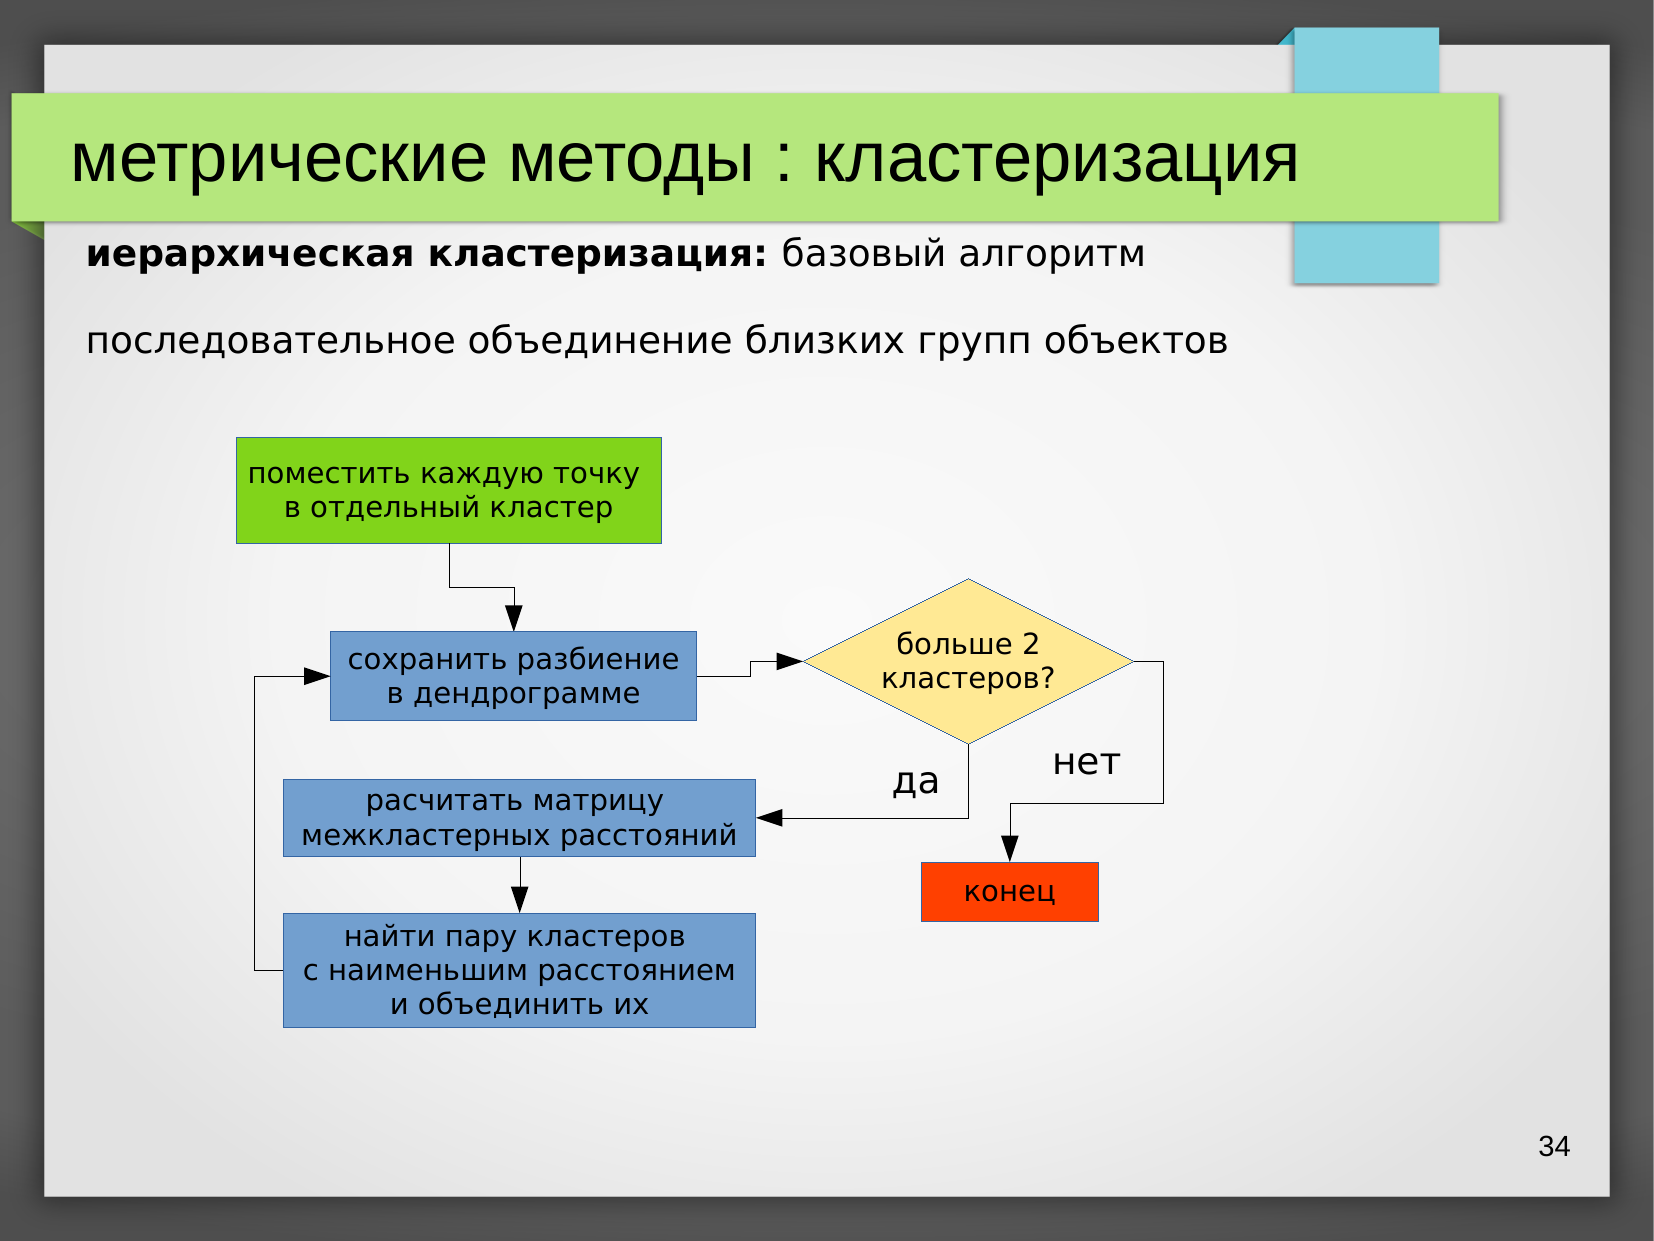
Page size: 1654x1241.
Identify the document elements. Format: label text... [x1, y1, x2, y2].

text_box конец [921, 862, 1099, 922]
text_box сохранить разбиение в дендрограмме [330, 631, 697, 721]
text_box больше 2 кластеров? [803, 578, 1134, 744]
text_box расчитать матрицу межкластерных расстояний [283, 779, 756, 857]
text_box найти пару кластеров с наименьшим расстоянием и объединить их [283, 913, 756, 1028]
text_box поместить каждую точку в отдельный кластер [236, 437, 662, 544]
picture [0, 0, 1654, 1241]
text_box иерархическая кластеризация: базовый алгоритм последовательное объединение близких групп объектов [70, 224, 1312, 376]
title метрические методы : кластеризация [70, 117, 1382, 197]
